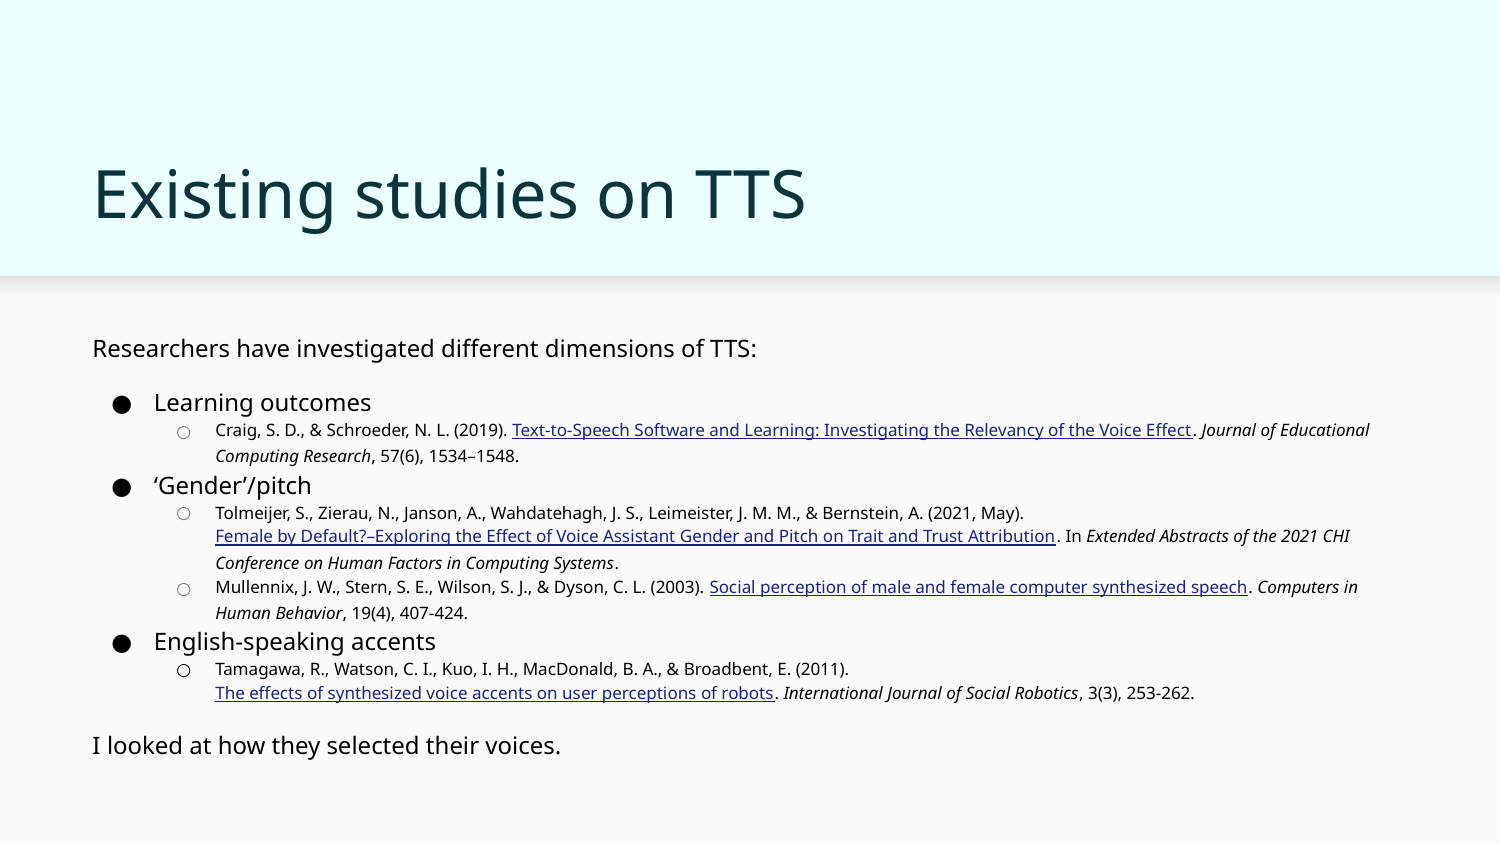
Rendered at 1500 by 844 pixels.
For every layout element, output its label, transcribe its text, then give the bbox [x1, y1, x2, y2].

title Existing studies on TTS [77, 121, 1427, 248]
list Researchers have investigated different dimensions of TTS: Learning outcomes Craig, S. D., & Schroeder, N. L. (2019). Text-to-Speech Software and Learning: Investigating the Relevancy of the Voice Effect. Journal of Educational Computing Research, 57(6), 1534–1548. ‘Gender’/pitch Tolmeijer, S., Zierau, N., Janson, A., Wahdatehagh, J. S., Leimeister, J. M. M., & Bernstein, A. (2021, May). Female by Default?–Exploring the Effect of Voice Assistant Gender and Pitch on Trait and Trust Attribution. In Extended Abstracts of the 2021 CHI Conference on Human Factors in Computing Systems. Mullennix, J. W., Stern, S. E., Wilson, S. J., & Dyson, C. L. (2003). Social perception of male and female computer synthesized speech. Computers in Human Behavior, 19(4), 407-424. English-speaking accents Tamagawa, R., Watson, C. I., Kuo, I. H., MacDonald, B. A., & Broadbent, E. (2011). The effects of synthesized voice accents on user perceptions of robots. International Journal of Social Robotics, 3(3), 253-262. I looked at how they selected their voices. [77, 314, 1427, 777]
